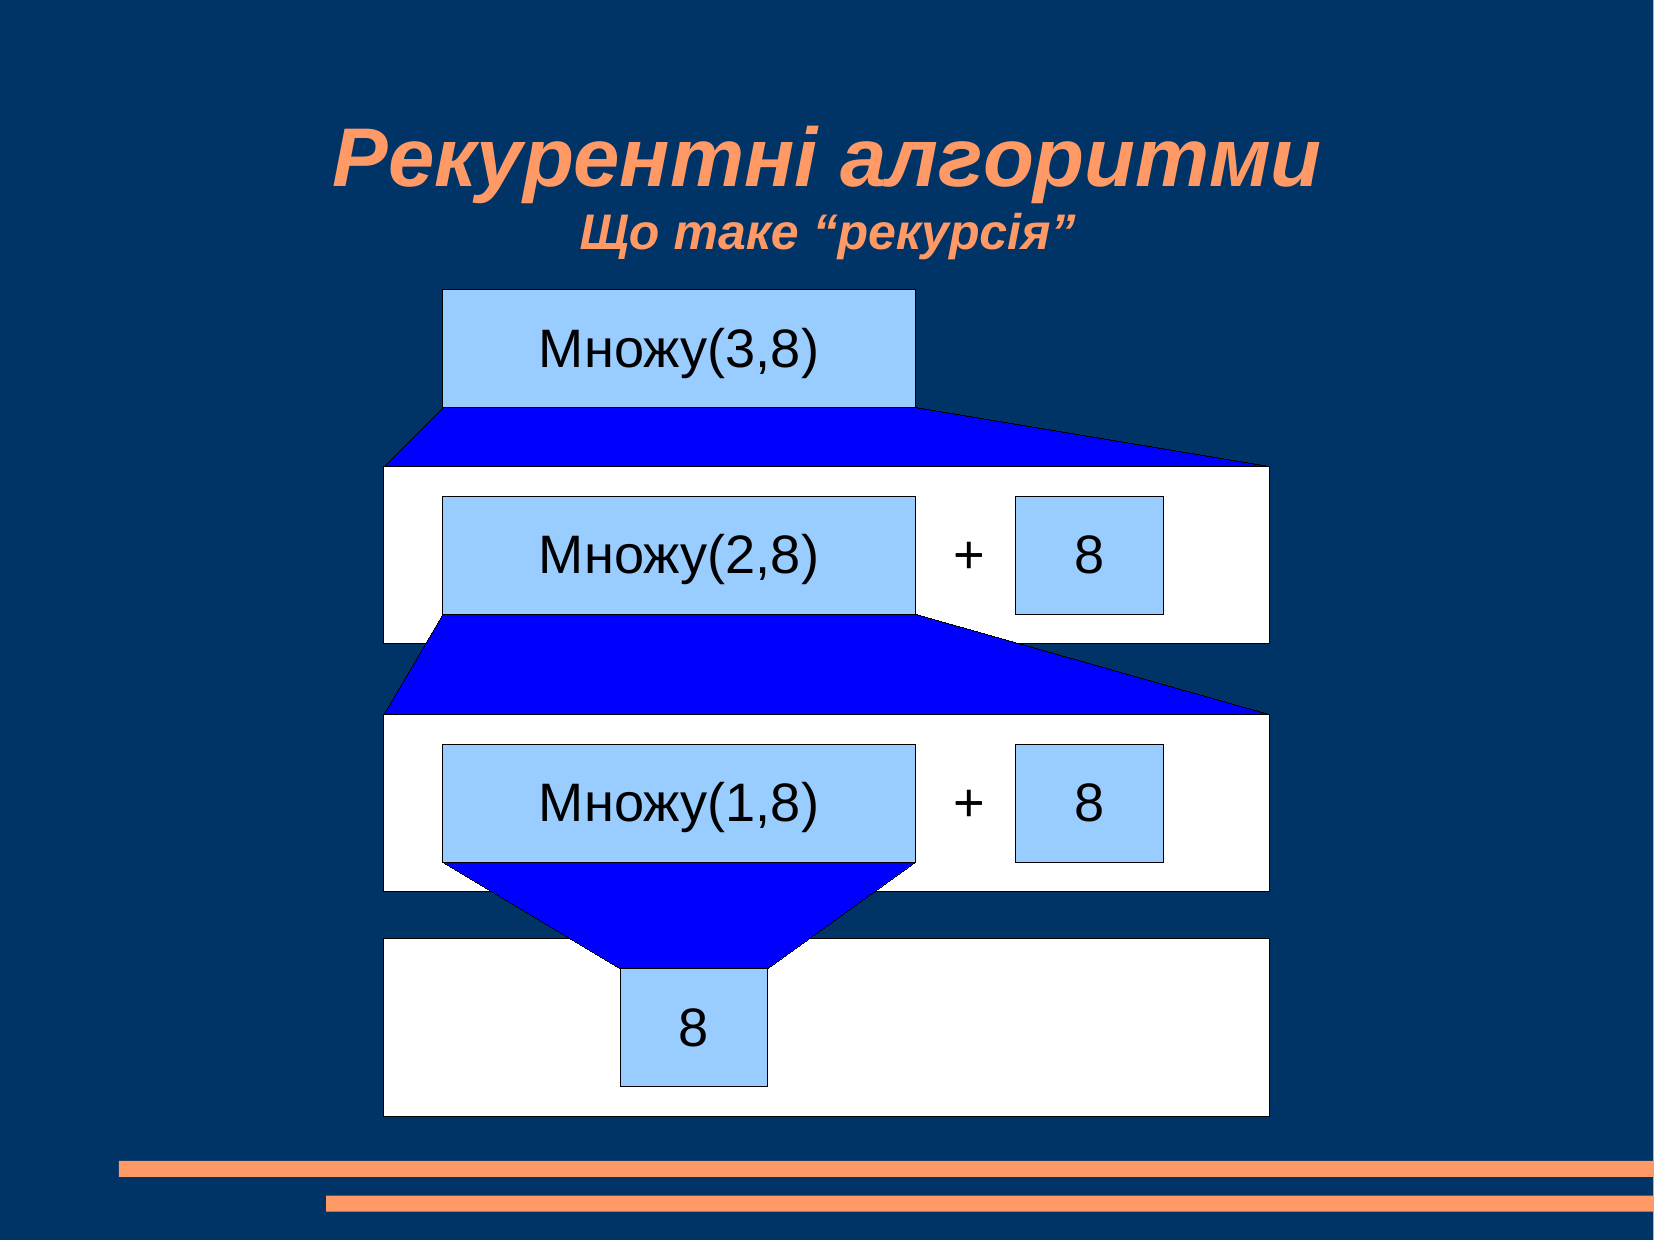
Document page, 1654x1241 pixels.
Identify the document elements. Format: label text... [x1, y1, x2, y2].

text_box 8 [1015, 744, 1164, 863]
text_box Множу(3,8) [442, 289, 916, 407]
text_box + [383, 715, 1270, 892]
text_box 8 [1015, 496, 1164, 615]
text_box 8 [620, 969, 768, 1087]
text_box + [383, 467, 1270, 644]
title Рекурентні алгоритми Що таке “рекурсія” [121, 46, 1534, 325]
text_box Множу(1,8) [442, 744, 916, 862]
text_box [383, 614, 1270, 715]
text_box [383, 862, 1270, 1117]
text_box [383, 407, 1270, 467]
text_box Множу(2,8) [442, 496, 916, 614]
